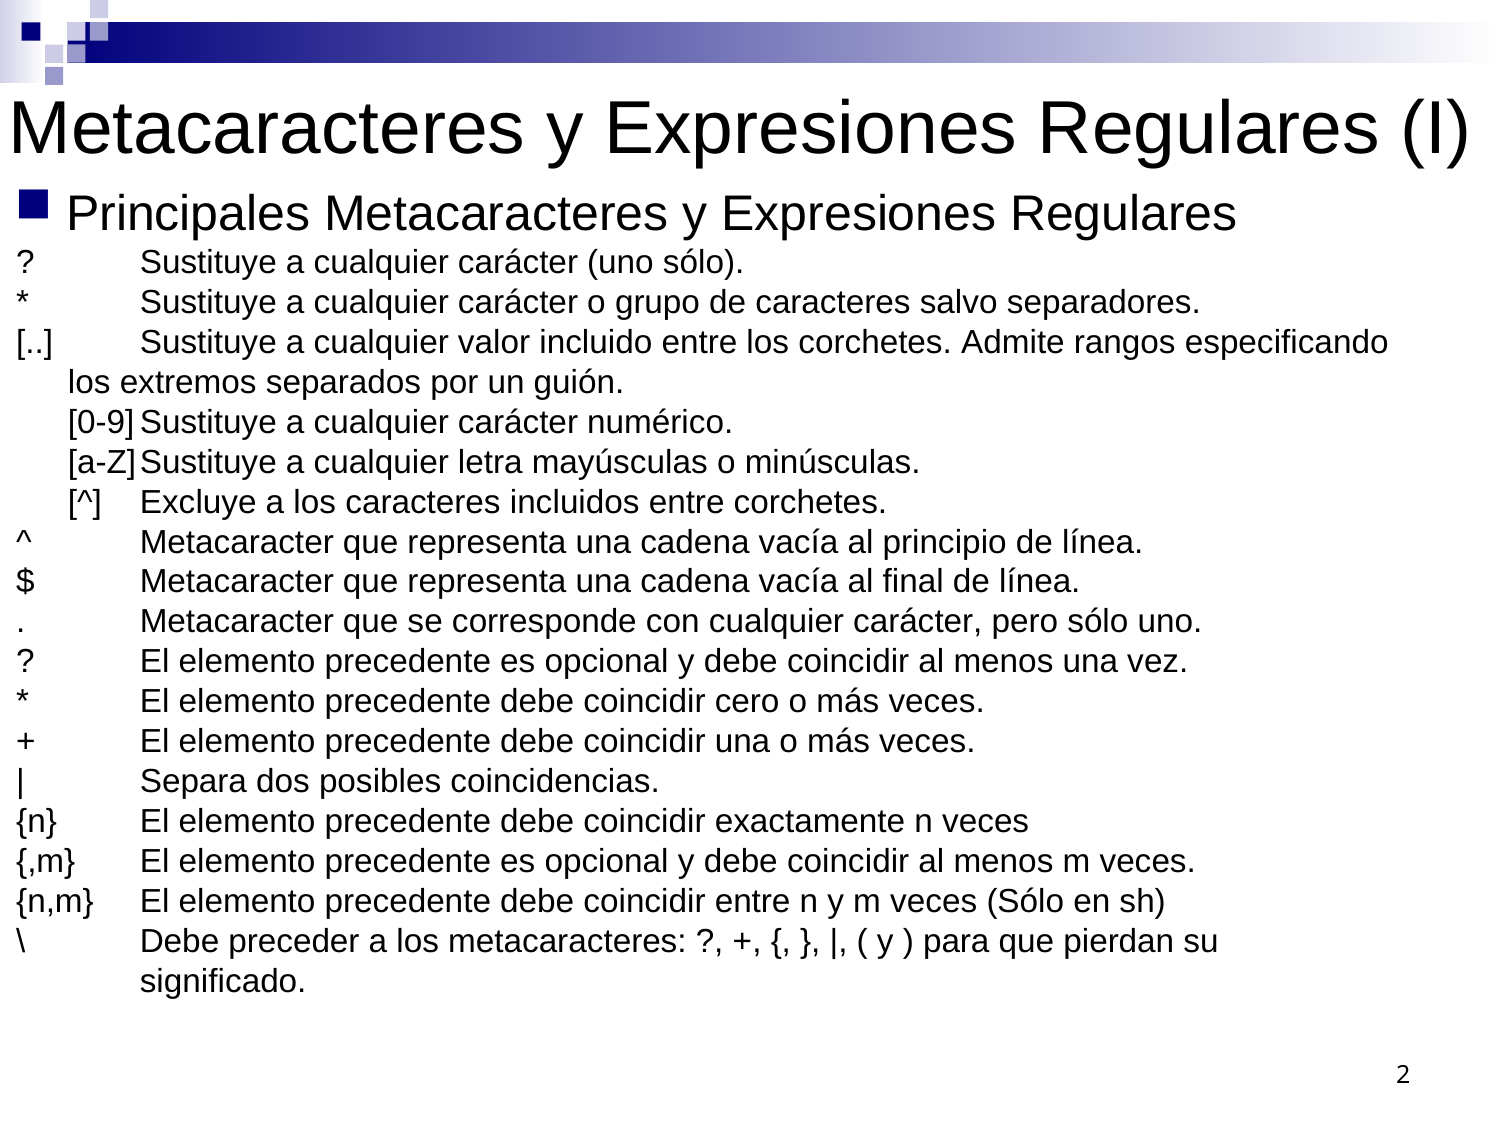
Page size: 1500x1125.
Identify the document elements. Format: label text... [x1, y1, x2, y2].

text_box Principales Metacaracteres y Expresiones Regulares ? Sustituye a cualquier carácter (uno sólo). * Sustituye a cualquier carácter o grupo de caracteres salvo separadores. [..] Sustituye a cualquier valor incluido entre los corchetes. Admite rangos especificando los extremos separados por un guión. [0-9] Sustituye a cualquier carácter numérico. [a-Z] Sustituye a cualquier letra mayúsculas o minúsculas. [^] Excluye a los caracteres incluidos entre corchetes. ^ Metacaracter que representa una cadena vacía al principio de línea. $ Metacaracter que representa una cadena vacía al final de línea. . Metacaracter que se corresponde con cualquier carácter, pero sólo uno. ? El elemento precedente es opcional y debe coincidir al menos una vez. * El elemento precedente debe coincidir cero o más veces. + El elemento precedente debe coincidir una o más veces. | Separa dos posibles coincidencias. {n} El elemento precedente debe coincidir exactamente n veces {,m} El elemento precedente es opcional y debe coincidir al menos m veces. {n,m} El elemento precedente debe coincidir entre n y m veces (Sólo en sh) \ Debe preceder a los metacaracteres: ?, +, {, }, |, ( y ) para que pierdan su significado. [0, 172, 1500, 939]
text_box Metacaracteres y Expresiones Regulares (I) [0, 66, 1500, 172]
text_box <número> [1074, 1025, 1426, 1101]
